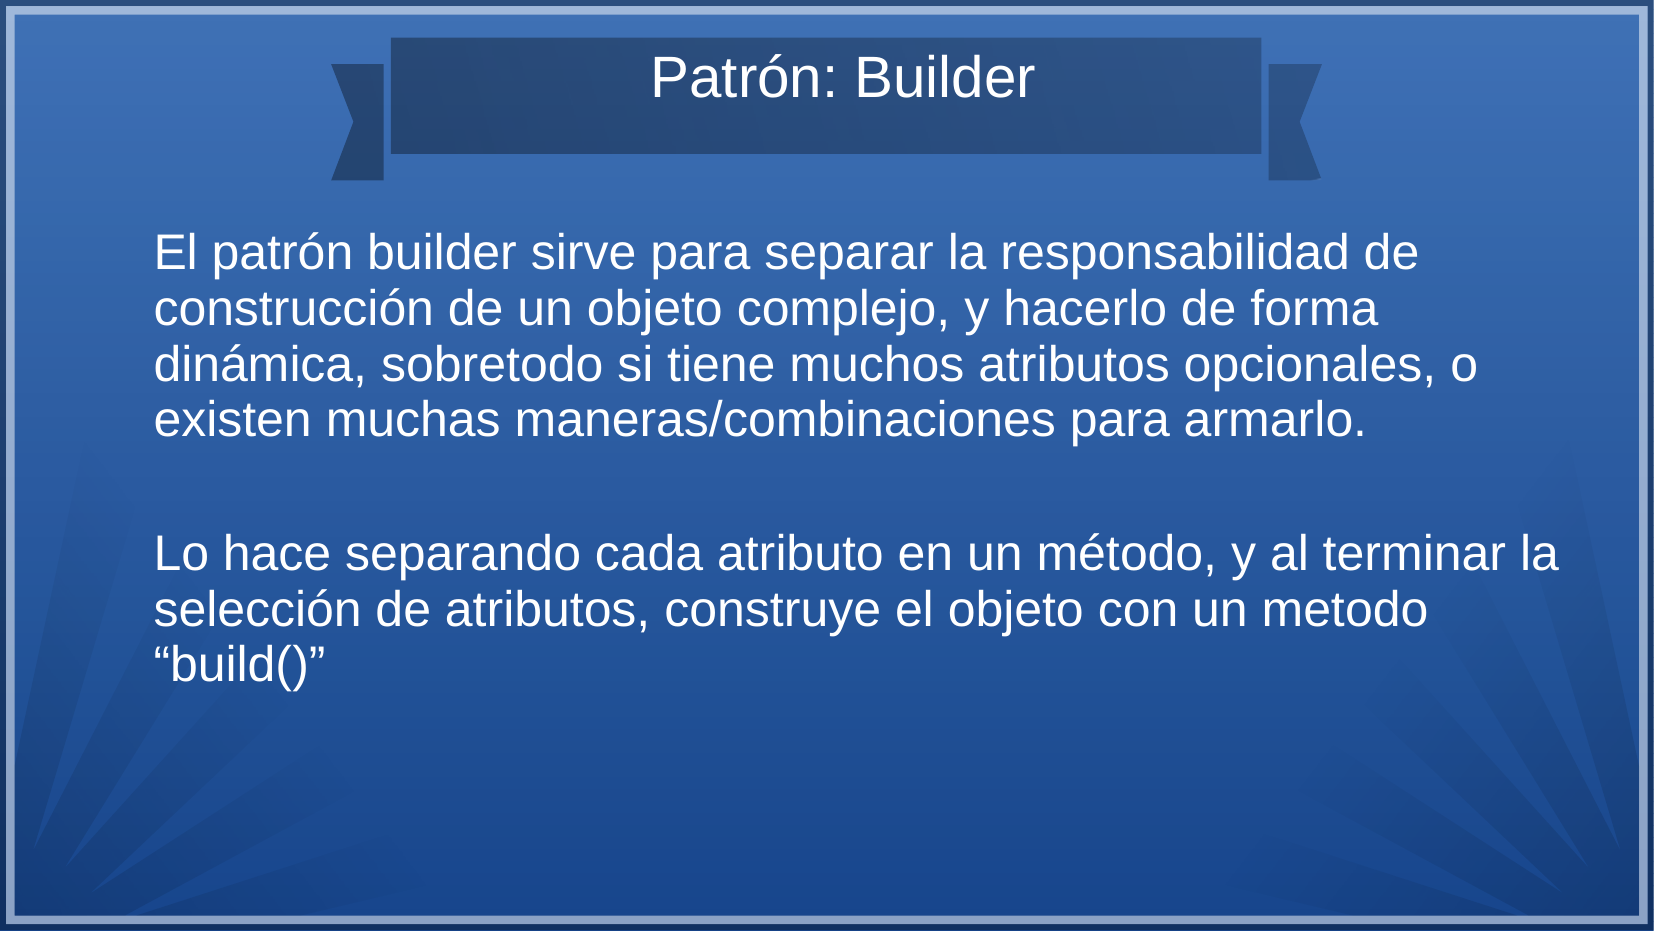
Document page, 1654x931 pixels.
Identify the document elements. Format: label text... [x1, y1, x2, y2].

list El patrón builder sirve para separar la responsabilidad de construcción de un objeto complejo, y hacerlo de forma dinámica, sobretodo si tiene muchos atributos opcionales, o existen muchas maneras/combinaciones para armarlo. Lo hace separando cada atributo en un método, y al terminar la selección de atributos, construye el objeto con un metodo “build()” [82, 224, 1571, 848]
text_box Patrón: Builder [412, 37, 1276, 118]
